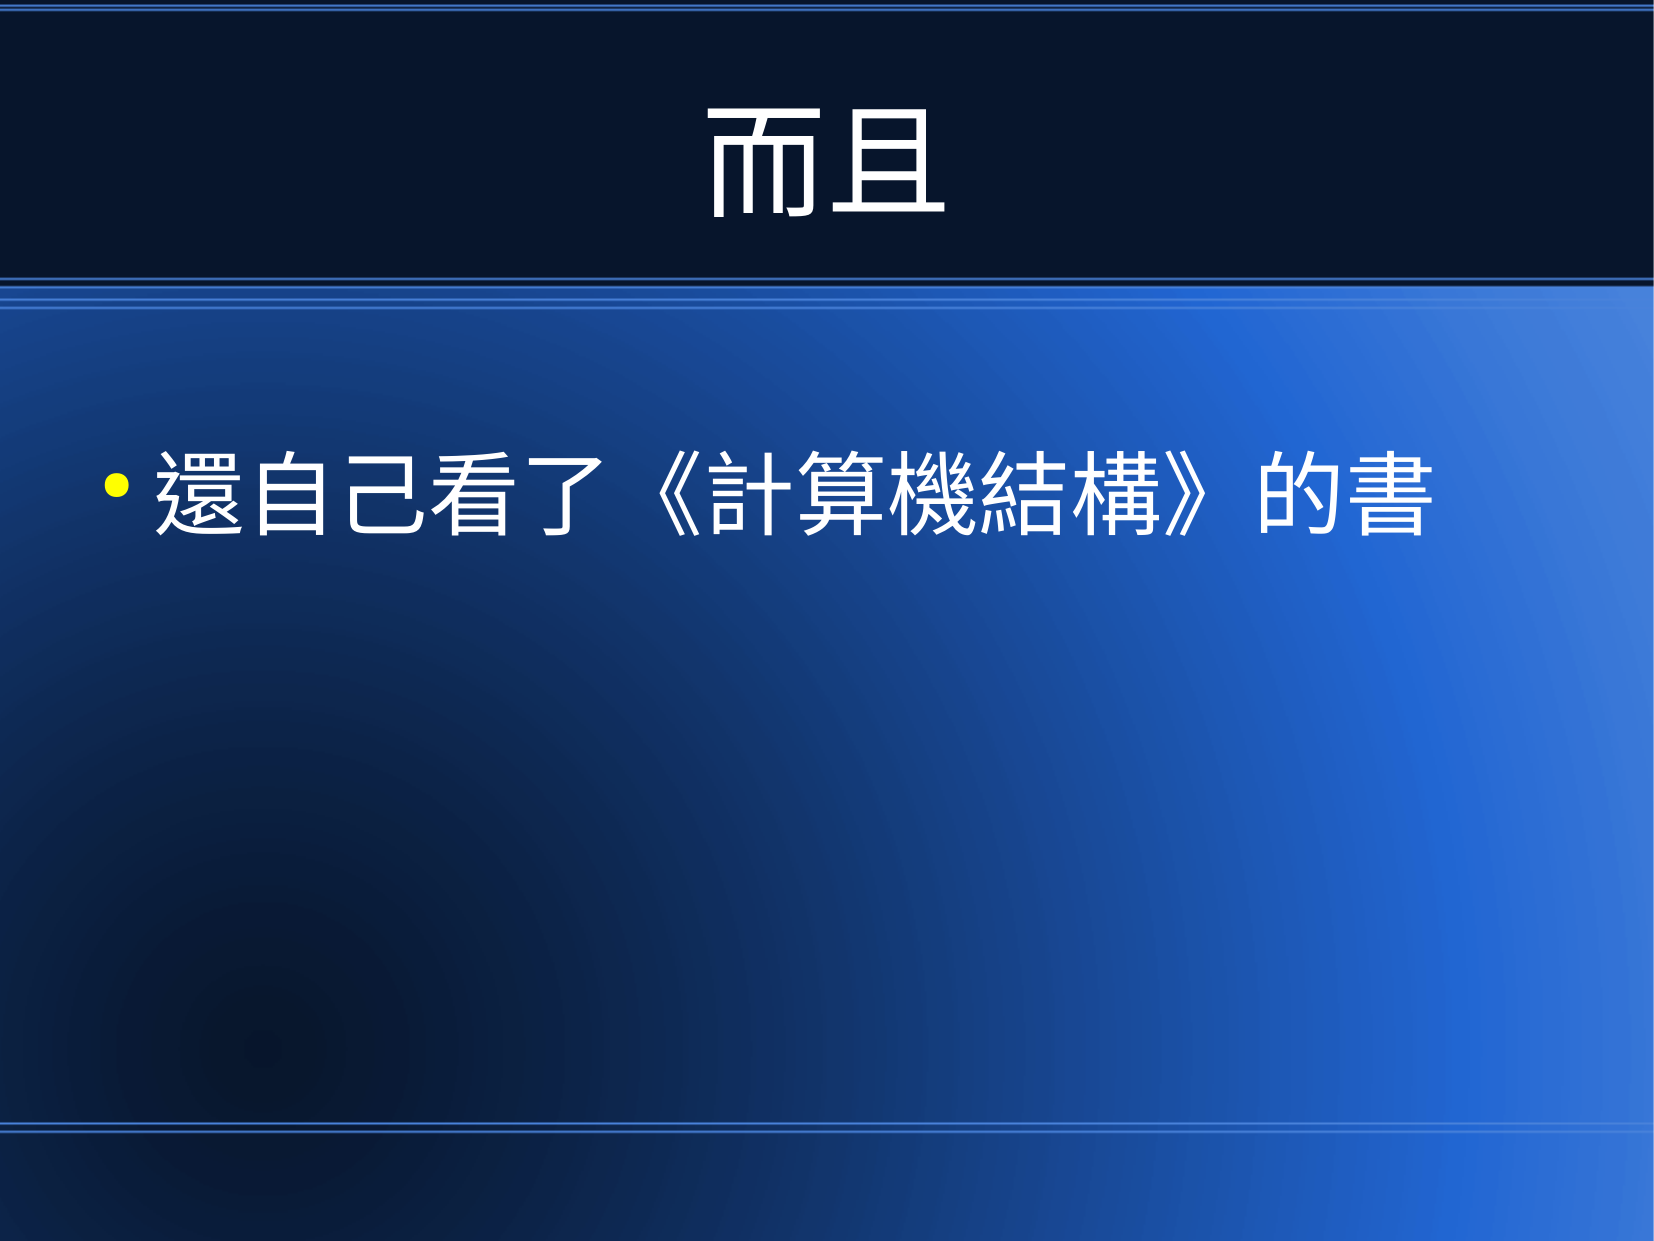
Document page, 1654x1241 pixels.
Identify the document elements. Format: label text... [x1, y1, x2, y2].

list 還自己看了《計算機結構》的書 [82, 355, 1571, 1241]
picture [0, 0, 1654, 1241]
title 而且 [82, 49, 1571, 257]
